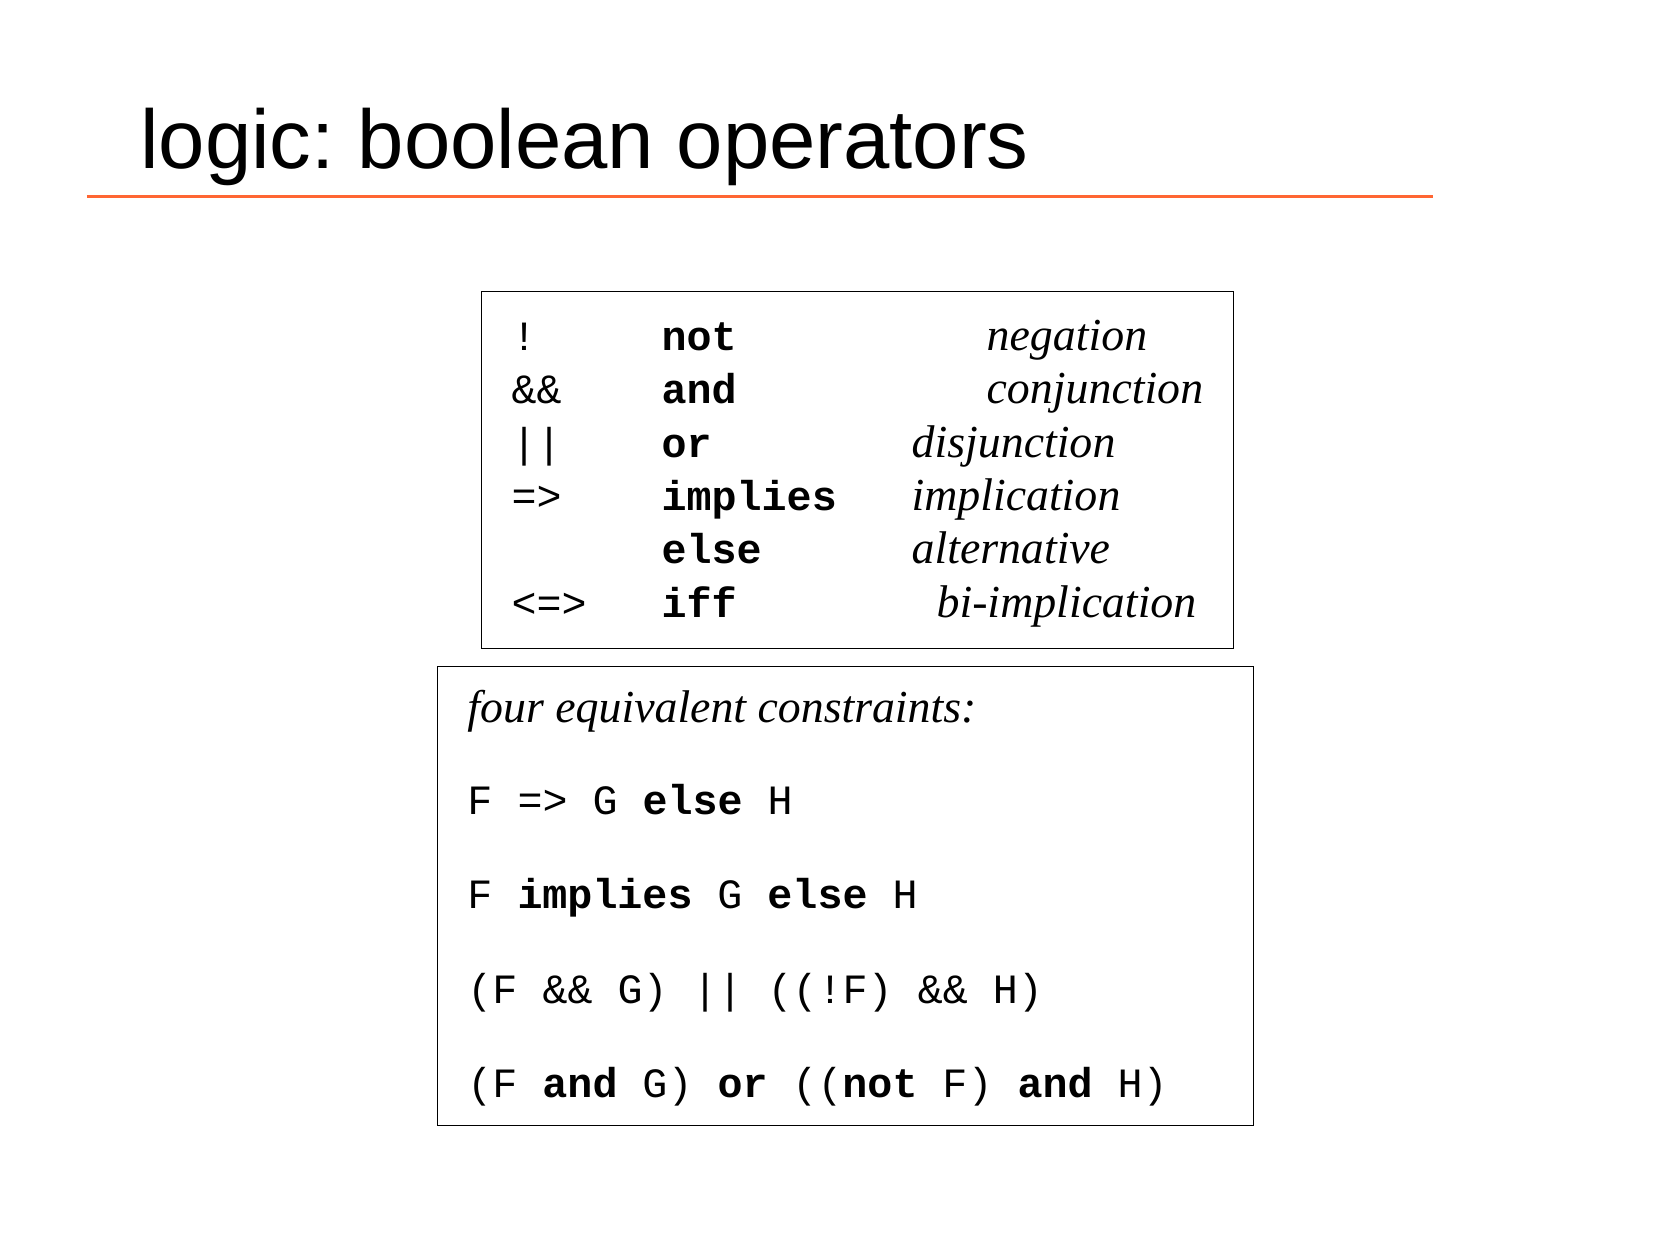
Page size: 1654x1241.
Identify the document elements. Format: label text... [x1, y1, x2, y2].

text_box ! not negation && and conjunction || or disjunction => implies implication else alternative <=> iff bi-implication [481, 291, 1159, 649]
text_box four equivalent constraints: F => G else H F implies G else H (F && G) || ((!F) && H) (F and G) or ((not F) and H) [437, 675, 1254, 1116]
title logic: boolean operators [140, 86, 1603, 192]
